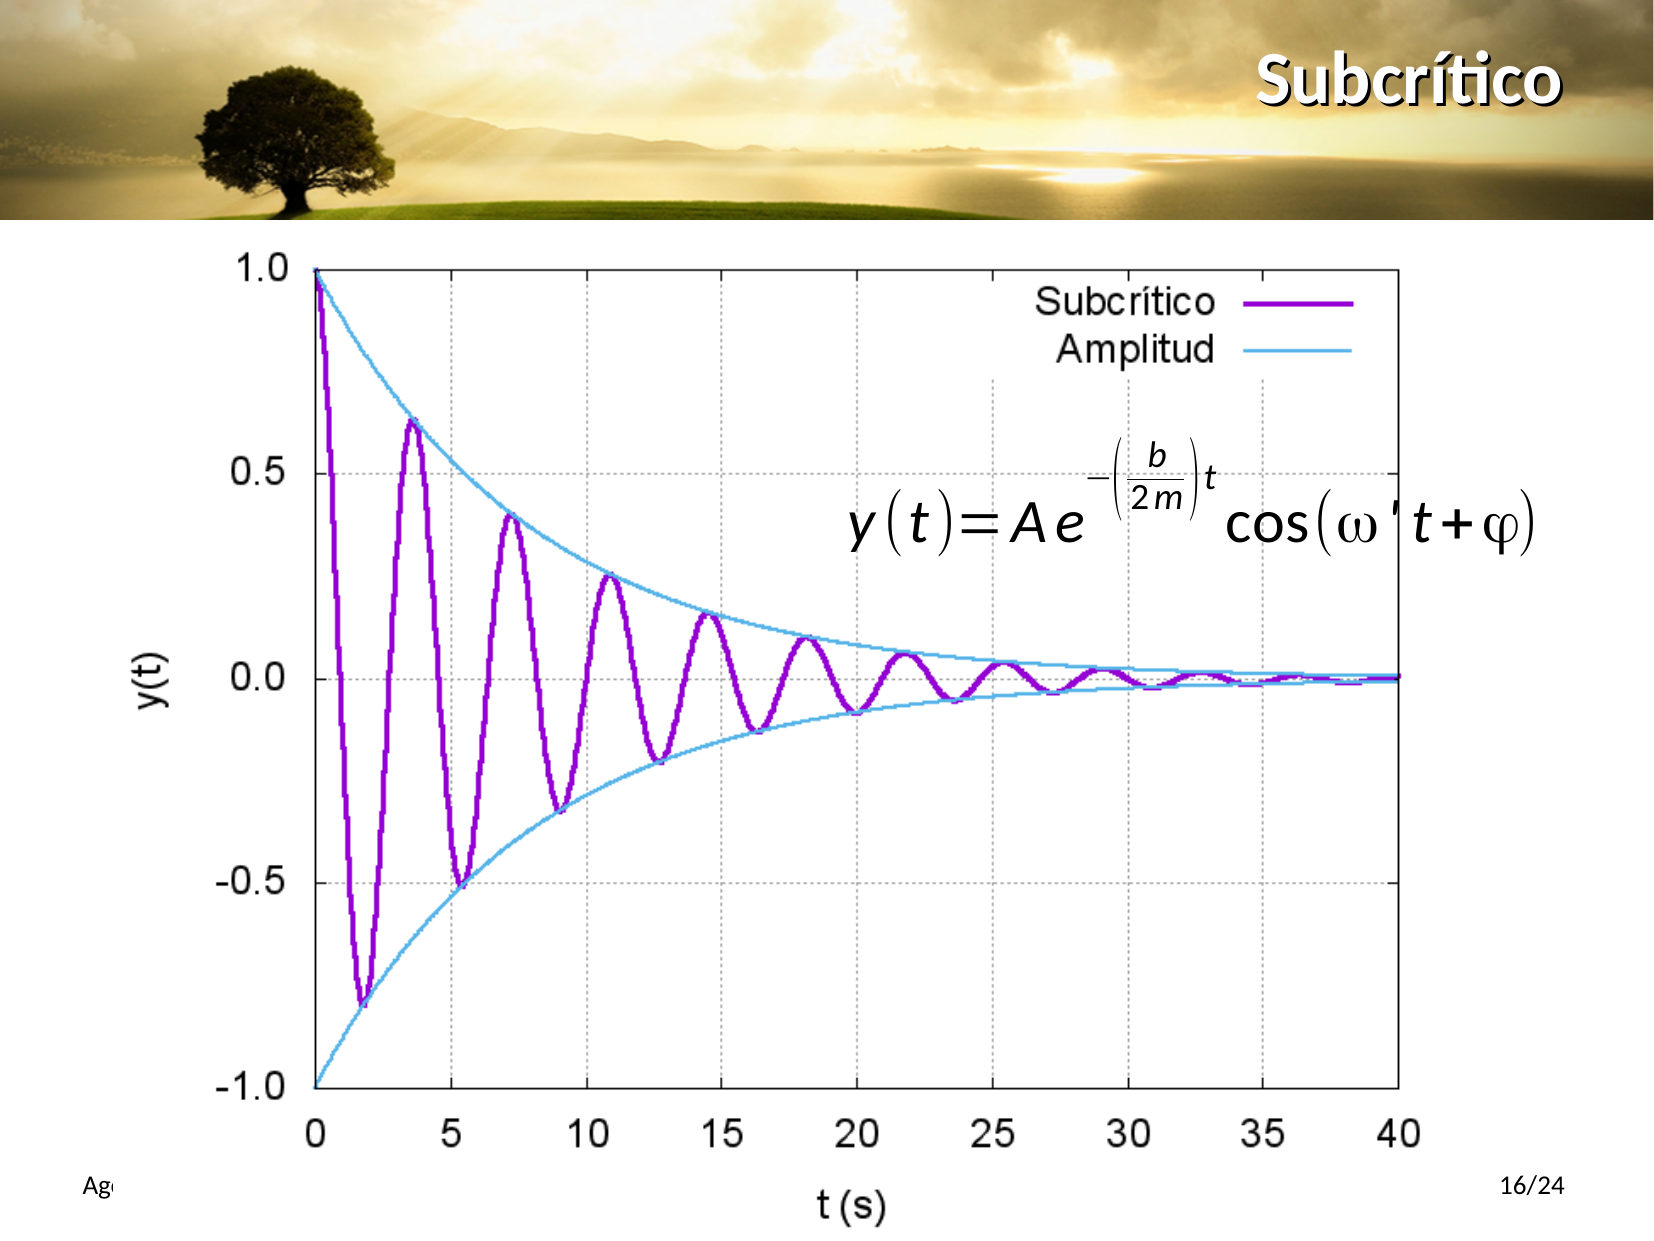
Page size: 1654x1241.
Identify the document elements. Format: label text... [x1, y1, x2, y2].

picture [0, 0, 1654, 220]
picture [113, 222, 1471, 1241]
chart [839, 435, 1546, 560]
title Subcrítico [75, 19, 1564, 151]
